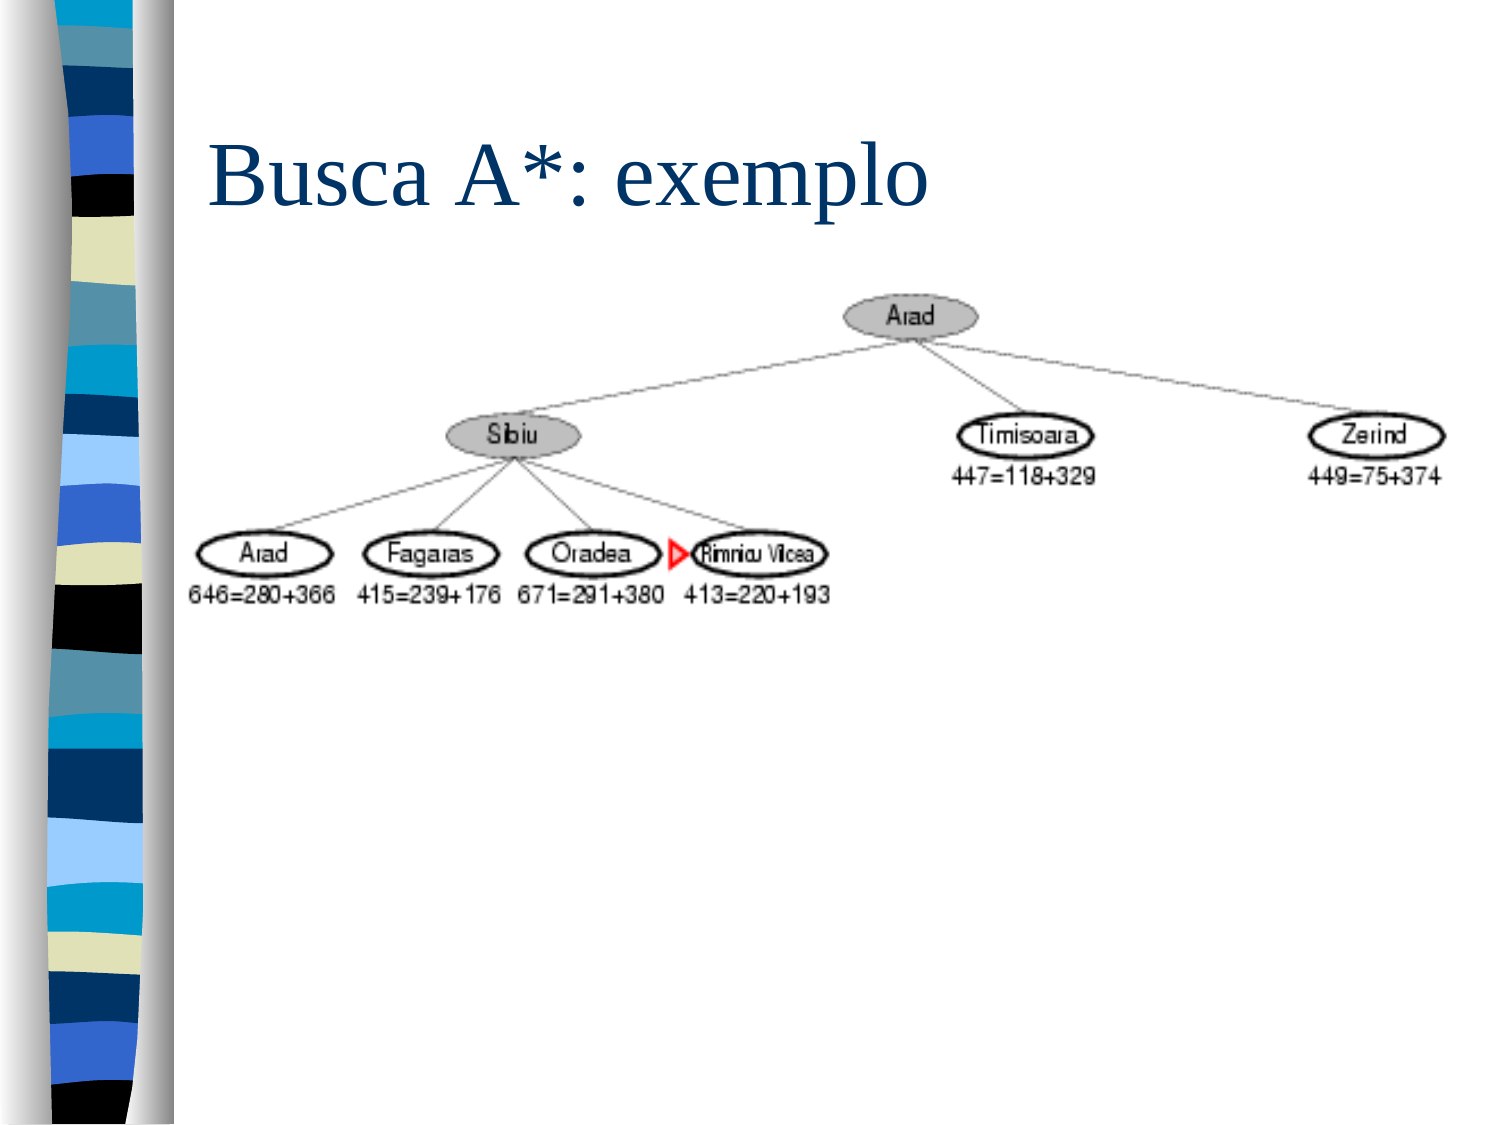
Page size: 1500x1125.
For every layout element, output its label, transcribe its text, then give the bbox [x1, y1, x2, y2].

picture [174, 274, 1463, 876]
title Busca A*: exemplo [192, 74, 1468, 263]
